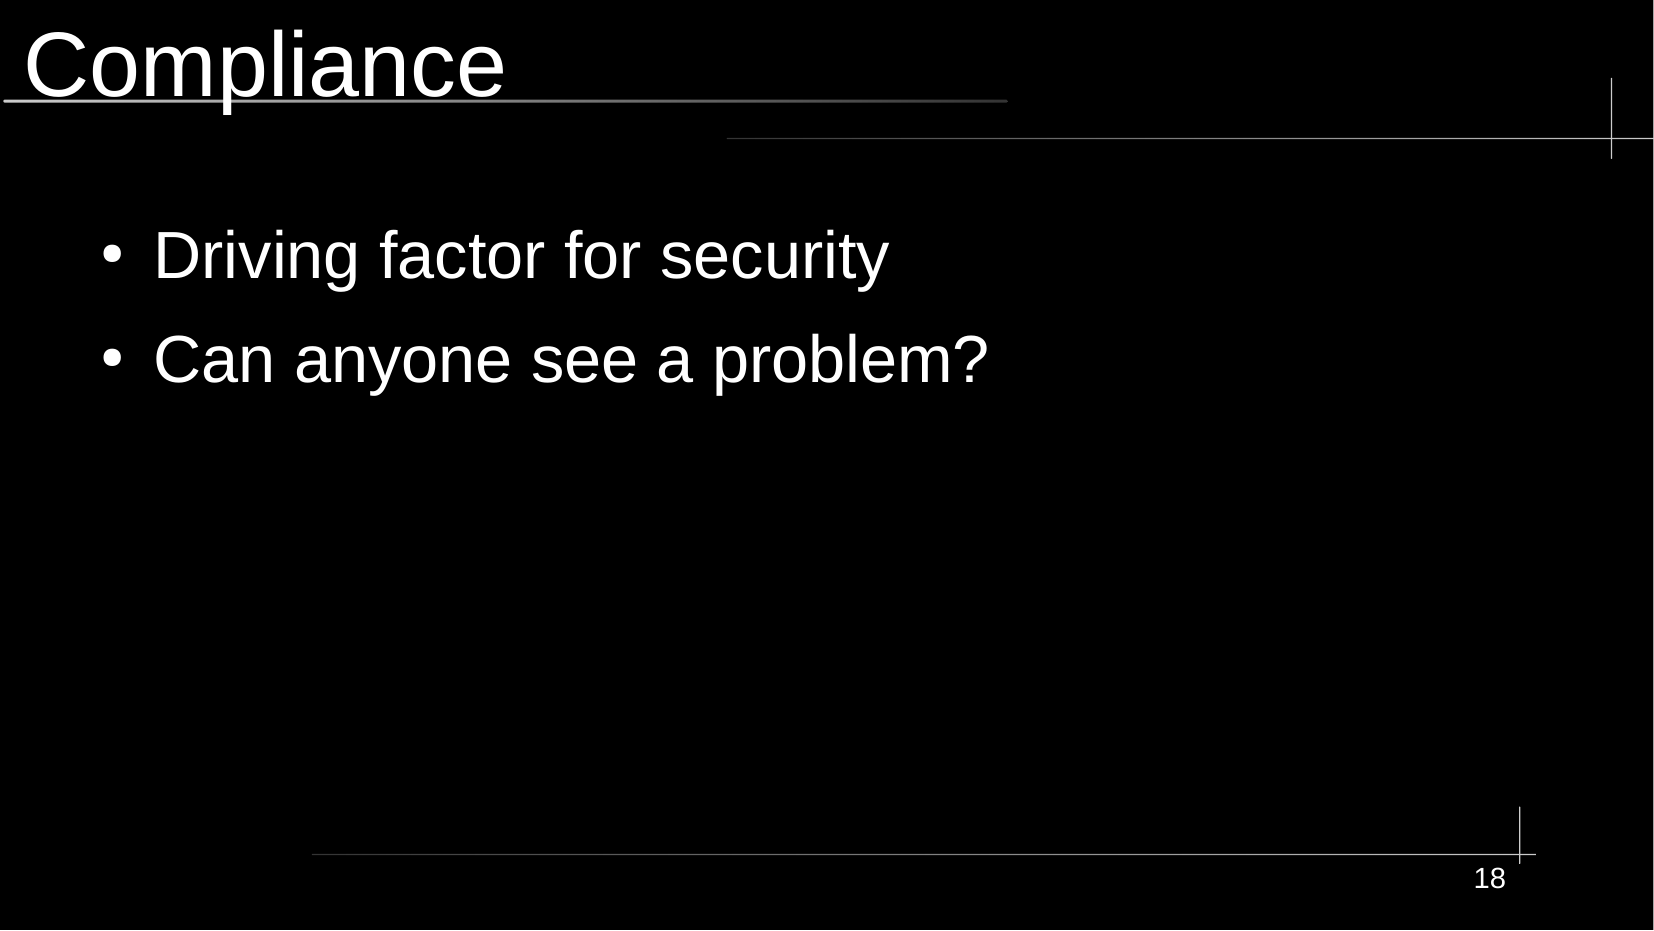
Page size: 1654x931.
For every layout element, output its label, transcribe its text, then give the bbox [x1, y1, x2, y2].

title Compliance [23, 11, 1589, 119]
list Driving factor for security Can anyone see a problem? [82, 217, 1571, 851]
